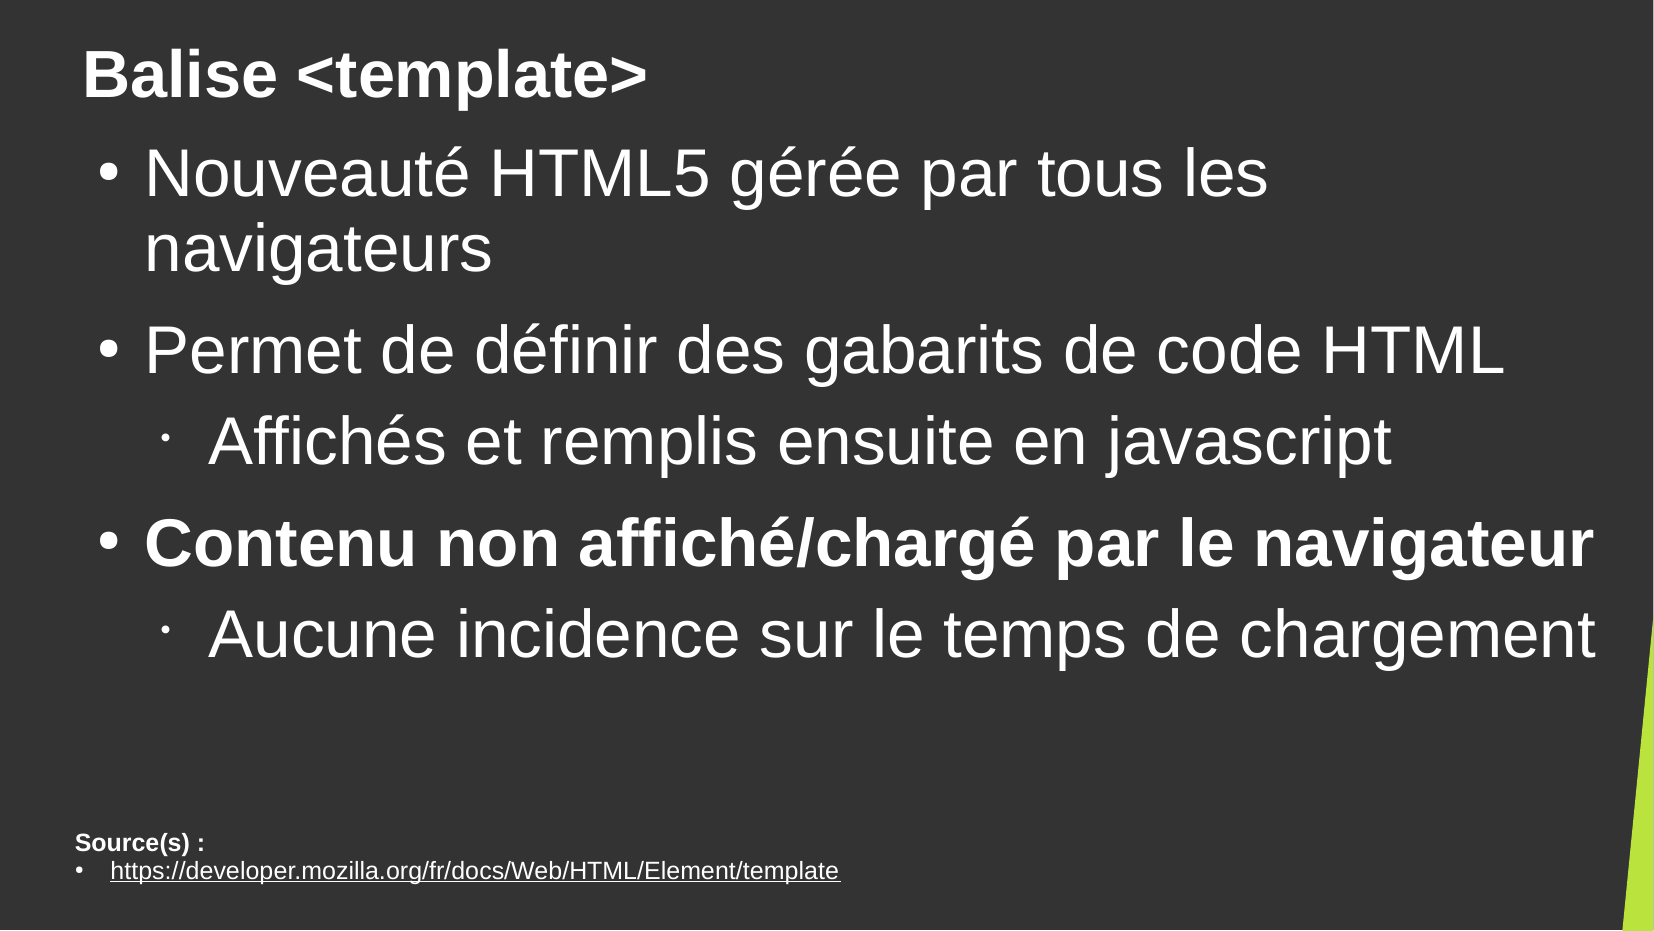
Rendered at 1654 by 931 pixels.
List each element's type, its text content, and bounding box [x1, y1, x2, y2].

list Nouveauté HTML5 gérée par tous les navigateurs Permet de définir des gabarits de code HTML Affichés et remplis ensuite en javascript Contenu non affiché/chargé par le navigateur Aucune incidence sur le temps de chargement [80, 135, 1619, 827]
title Balise <template> [82, 37, 1571, 112]
text_box [1622, 609, 1654, 931]
text_box Source(s) : https://developer.mozilla.org/fr/docs/Web/HTML/Element/template [60, 821, 1546, 931]
